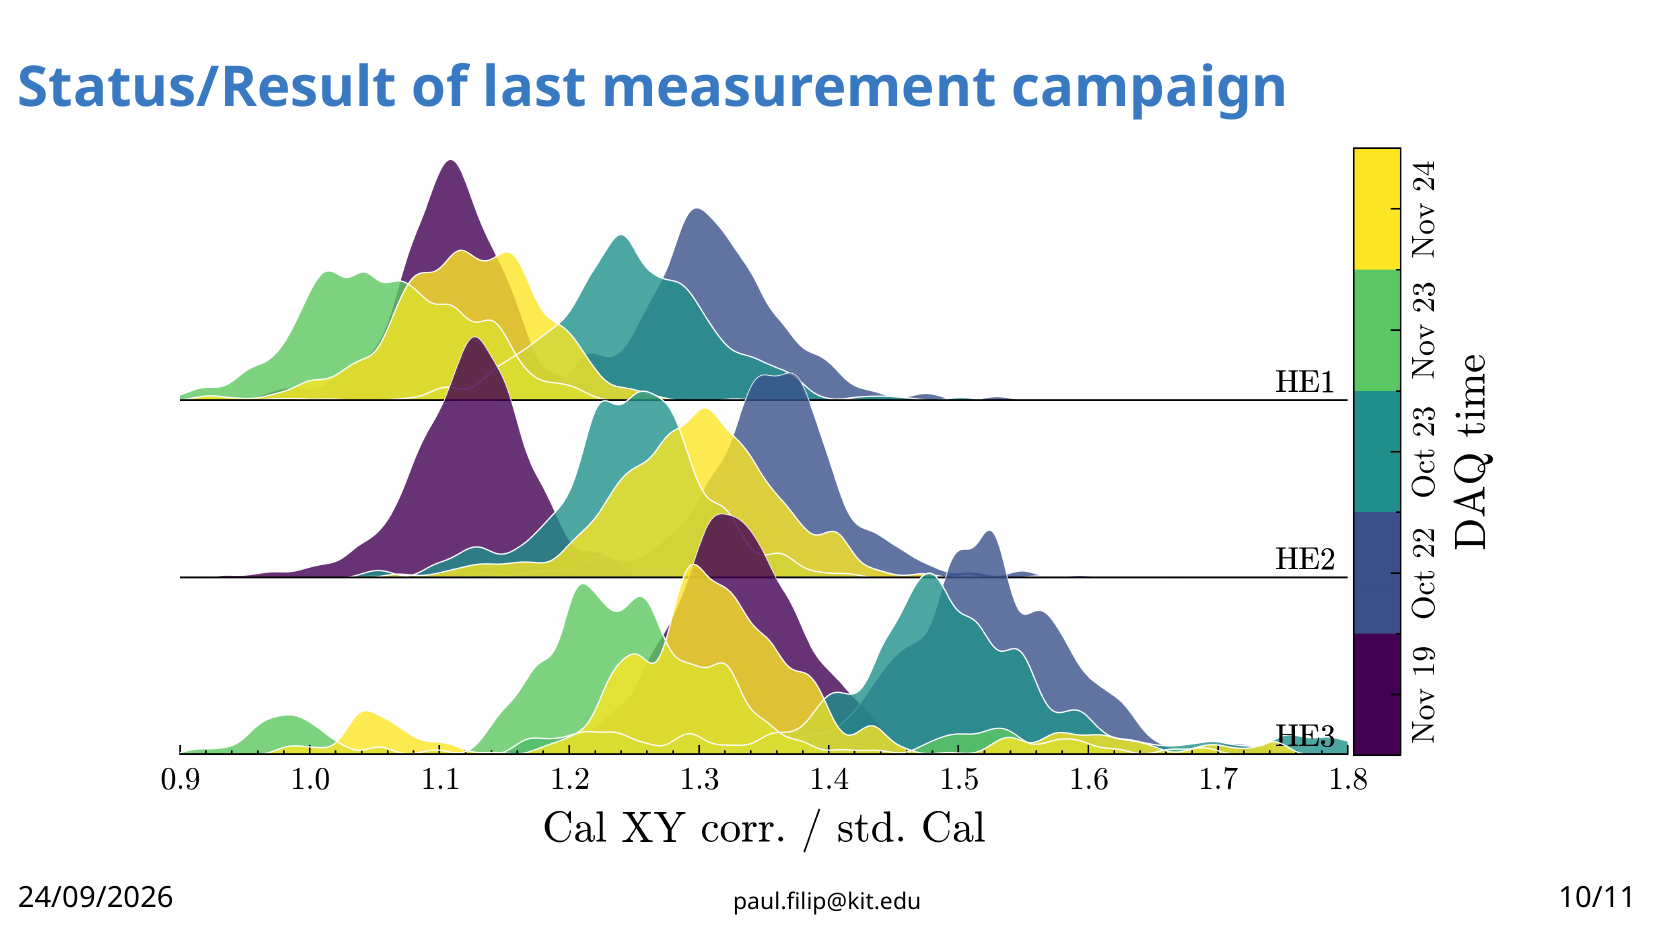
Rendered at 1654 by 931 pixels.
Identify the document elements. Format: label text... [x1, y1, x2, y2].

title Status/Result of last measurement campaign [18, 45, 1632, 115]
picture [0, 0, 1654, 931]
